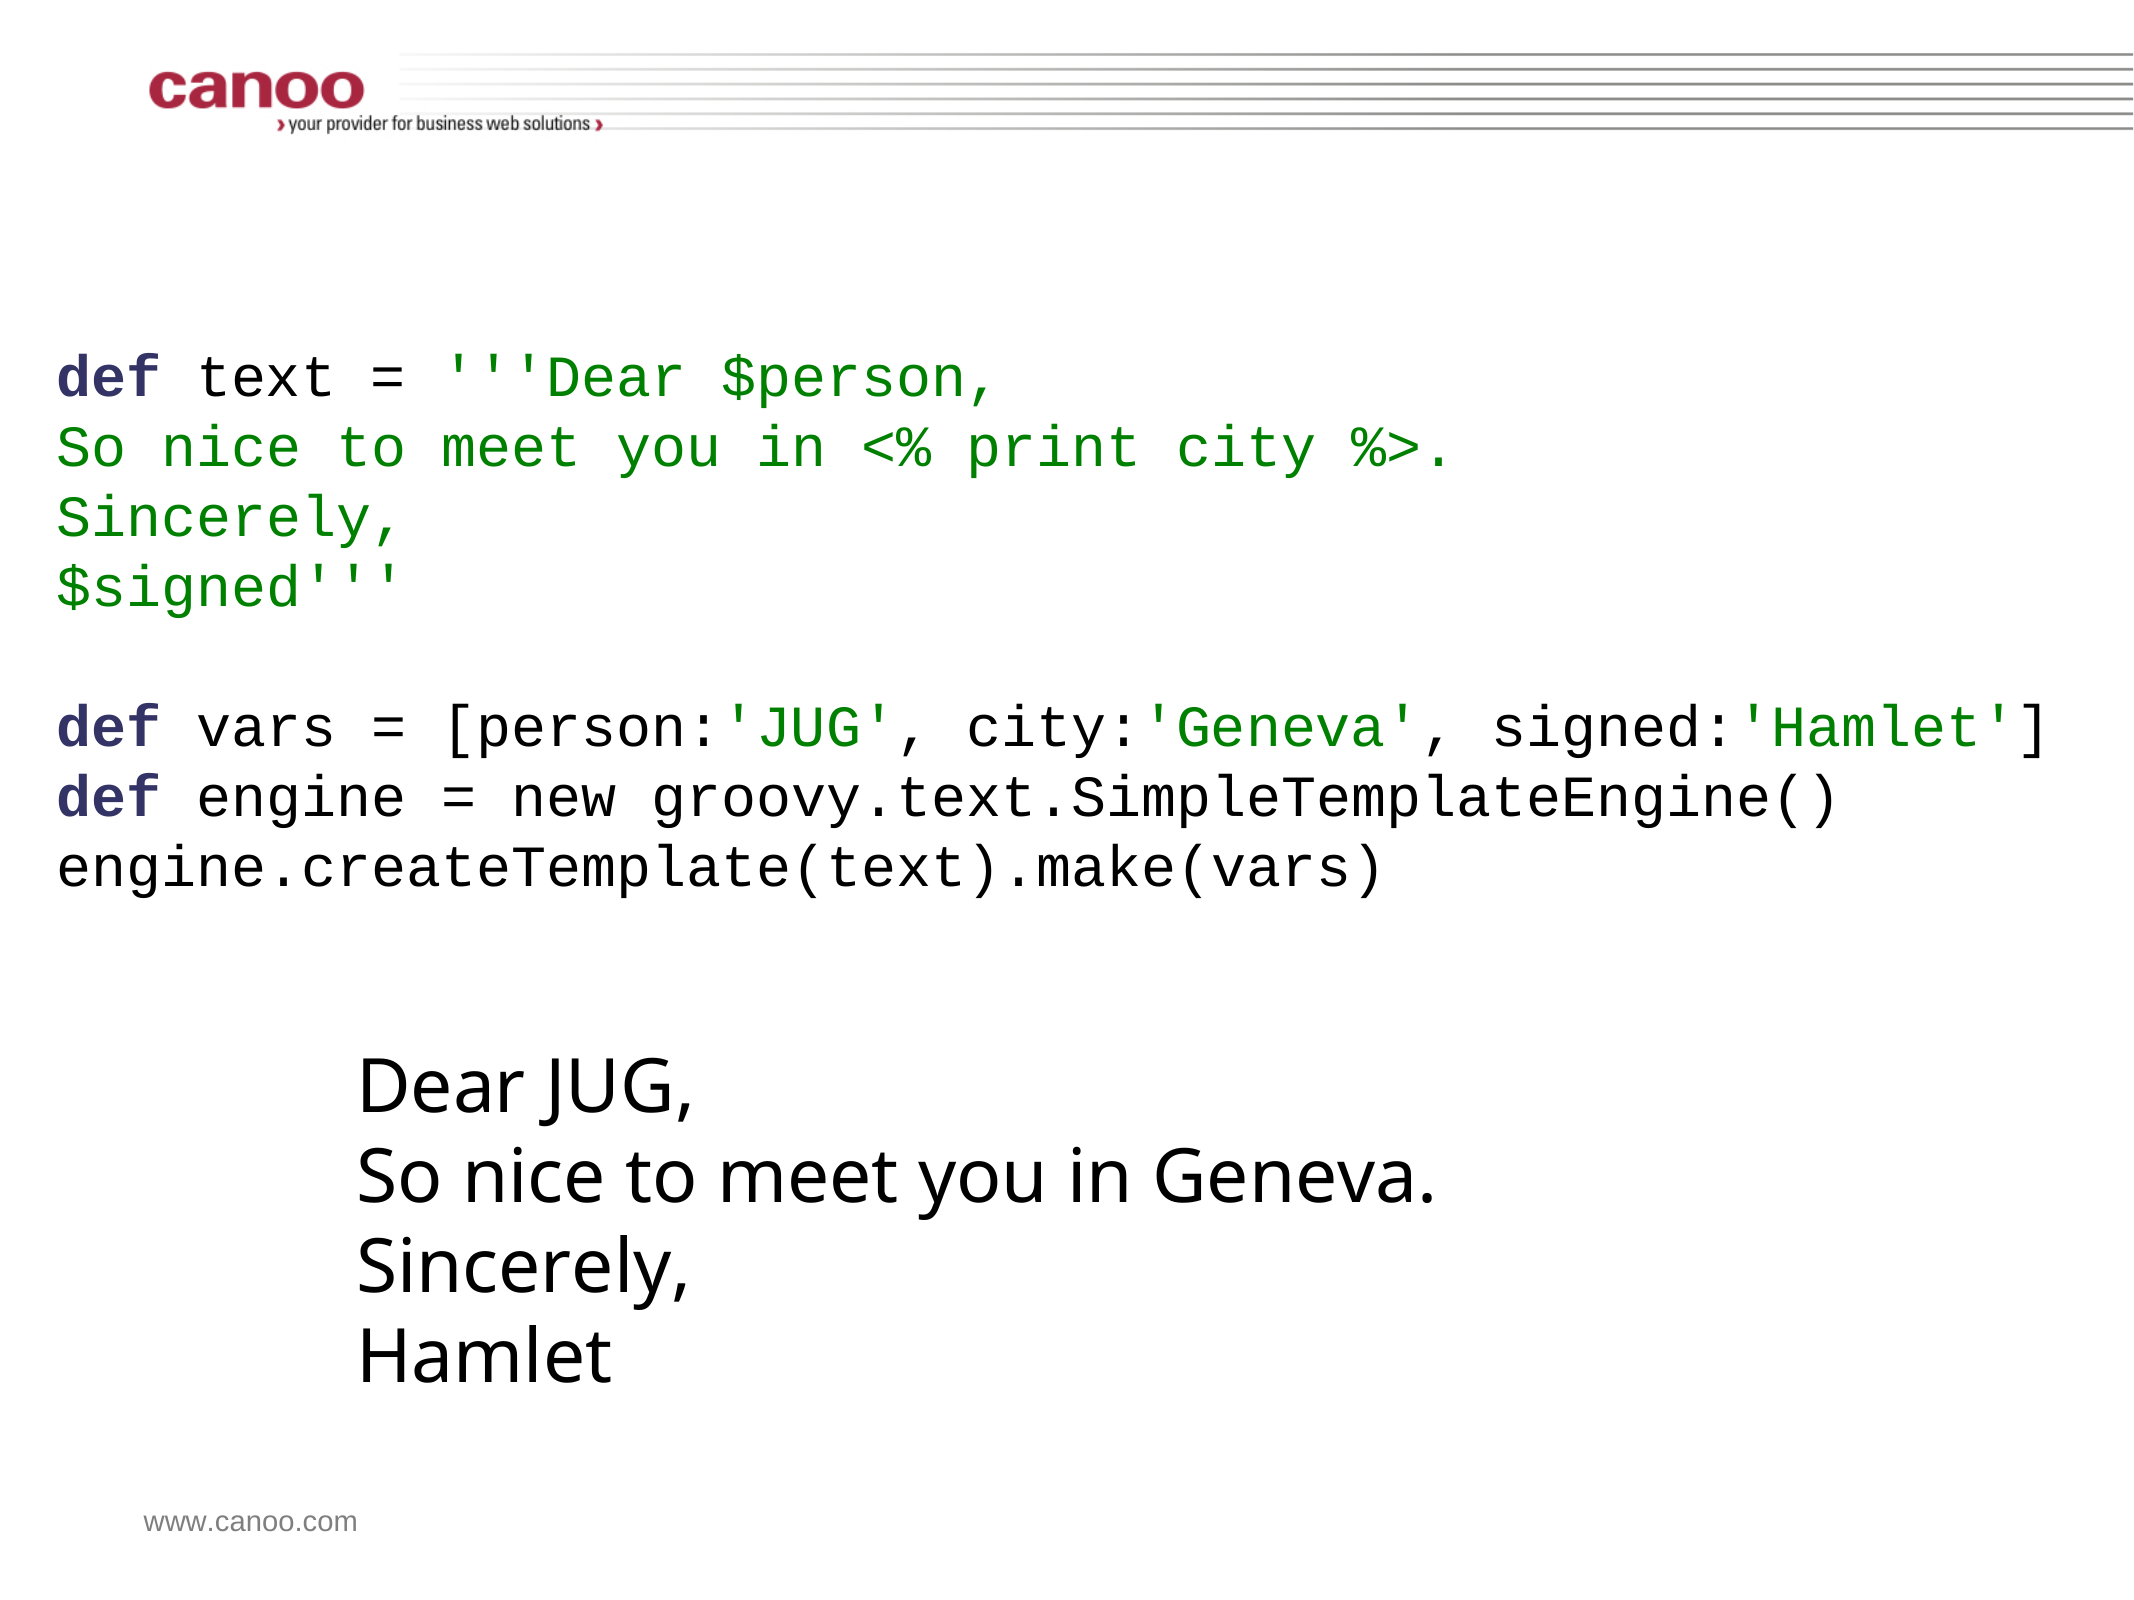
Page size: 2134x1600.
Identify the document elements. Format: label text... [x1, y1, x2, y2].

text_box def text = '''Dear $person, So nice to meet you in <% print city %>. Sincerely, $signed''' def vars = [person:'JUG', city:'Geneva', signed:'Hamlet'] def engine = new groovy.text.SimpleTemplateEngine() engine.createTemplate(text).make(vars) Dear JUG, So nice to meet you in Geneva. Sincerely, Hamlet [41, 330, 2134, 1406]
picture [0, 21, 2134, 188]
